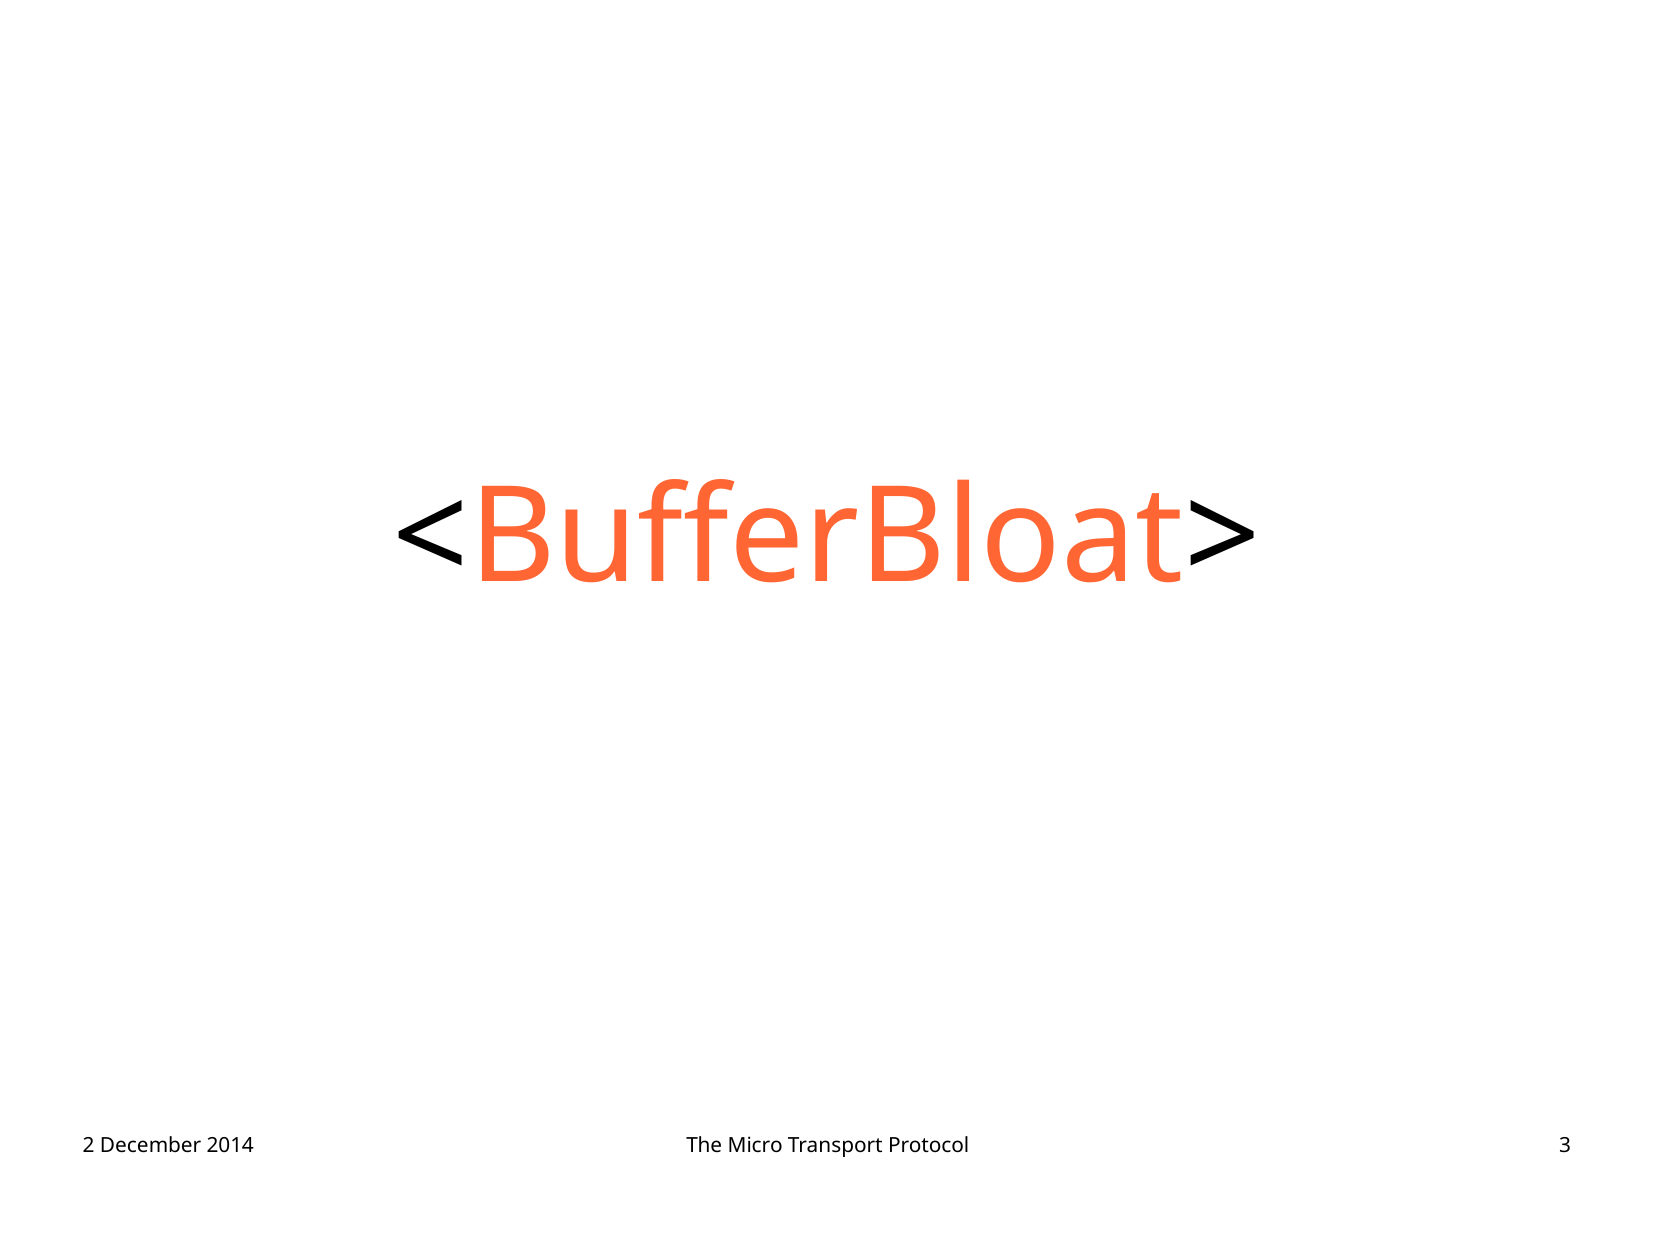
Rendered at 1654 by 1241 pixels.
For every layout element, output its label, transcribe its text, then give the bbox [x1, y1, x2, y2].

subtitle <BufferBloat> [82, 49, 1571, 1010]
